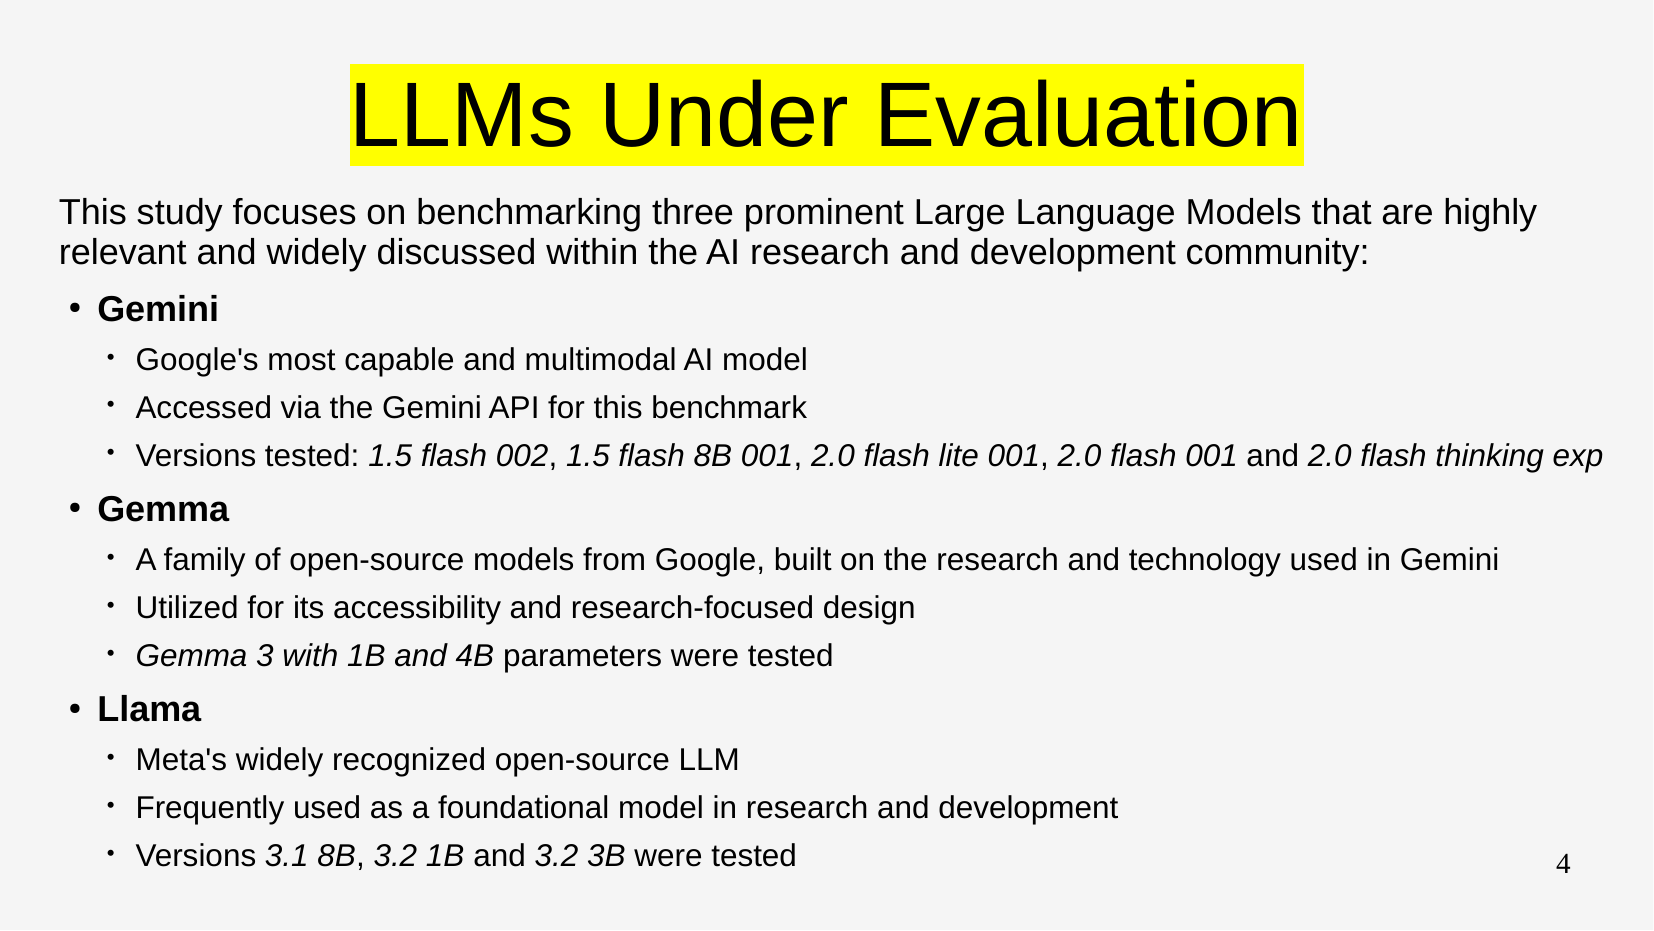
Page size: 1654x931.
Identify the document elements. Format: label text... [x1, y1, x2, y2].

title LLMs Under Evaluation [82, 37, 1571, 192]
list This study focuses on benchmarking three prominent Large Language Models that are highly relevant and widely discussed within the AI research and development community: Gemini Google's most capable and multimodal AI model Accessed via the Gemini API for this benchmark Versions tested: 1.5 flash 002, 1.5 flash 8B 001, 2.0 flash lite 001, 2.0 flash 001 and 2.0 flash thinking exp Gemma A family of open-source models from Google, built on the research and technology used in Gemini Utilized for its accessibility and research-focused design Gemma 3 with 1B and 4B parameters were tested Llama Meta's widely recognized open-source LLM Frequently used as a foundational model in research and development Versions 3.1 8B, 3.2 1B and 3.2 3B were tested [59, 192, 1625, 916]
